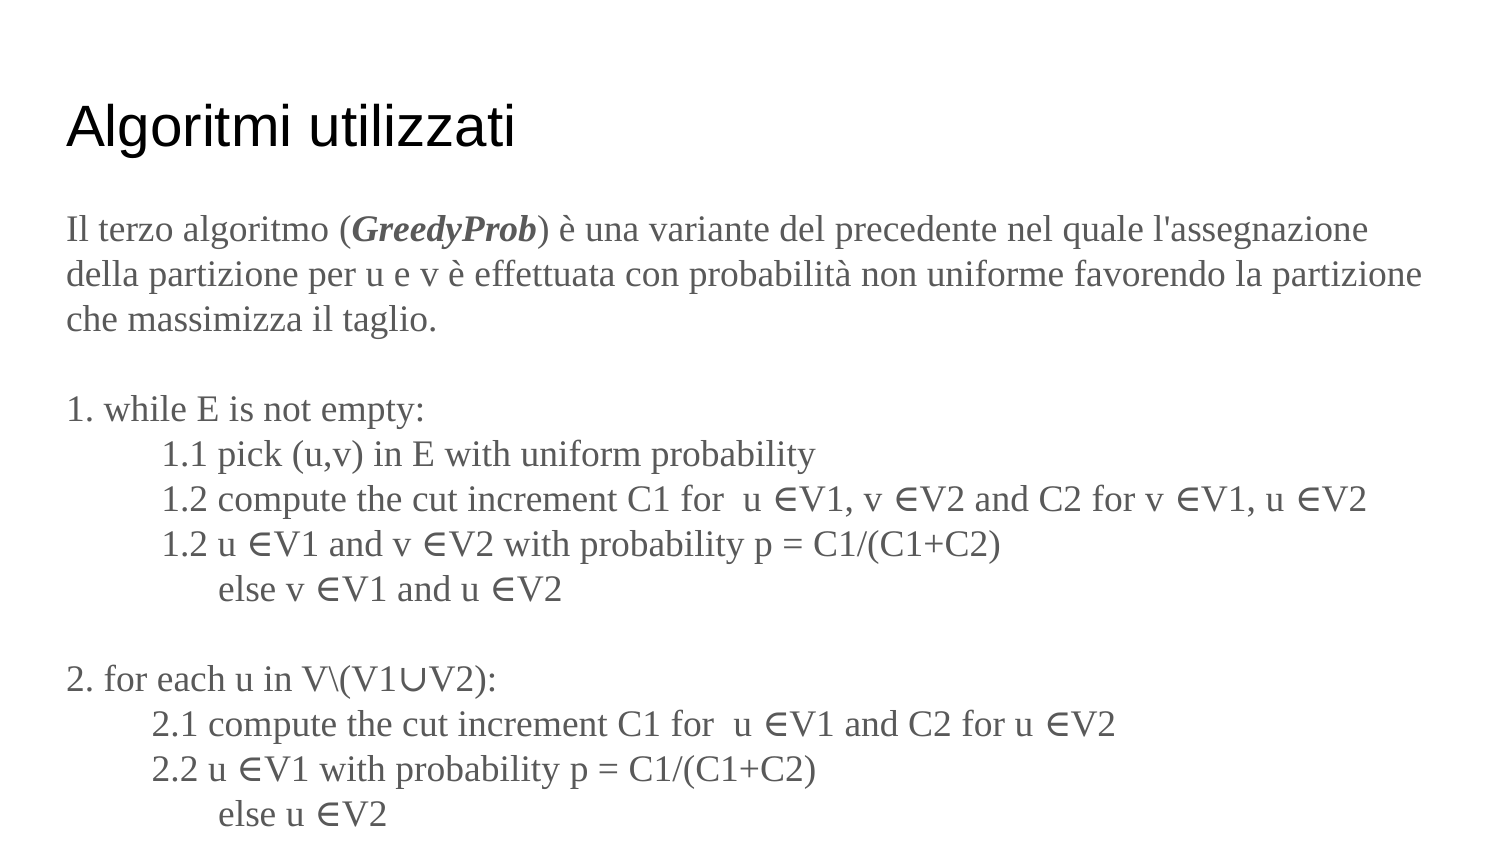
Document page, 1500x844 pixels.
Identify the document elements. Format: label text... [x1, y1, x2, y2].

list Il terzo algoritmo (GreedyProb) è una variante del precedente nel quale l'assegnazione della partizione per u e v è effettuata con probabilità non uniforme favorendo la partizione che massimizza il taglio. 1. while E is not empty: 1.1 pick (u,v) in E with uniform probability 1.2 compute the cut increment C1 for u ∈V1, v ∈V2 and C2 for v ∈V1, u ∈V2 1.2 u ∈V1 and v ∈V2 with probability p = C1/(C1+C2) else v ∈V1 and u ∈V2 2. for each u in V\(V1∪V2): 2.1 compute the cut increment C1 for u ∈V1 and C2 for u ∈V2 2.2 u ∈V1 with probability p = C1/(C1+C2) else u ∈V2 [51, 189, 1449, 750]
title Algoritmi utilizzati [51, 72, 1449, 167]
